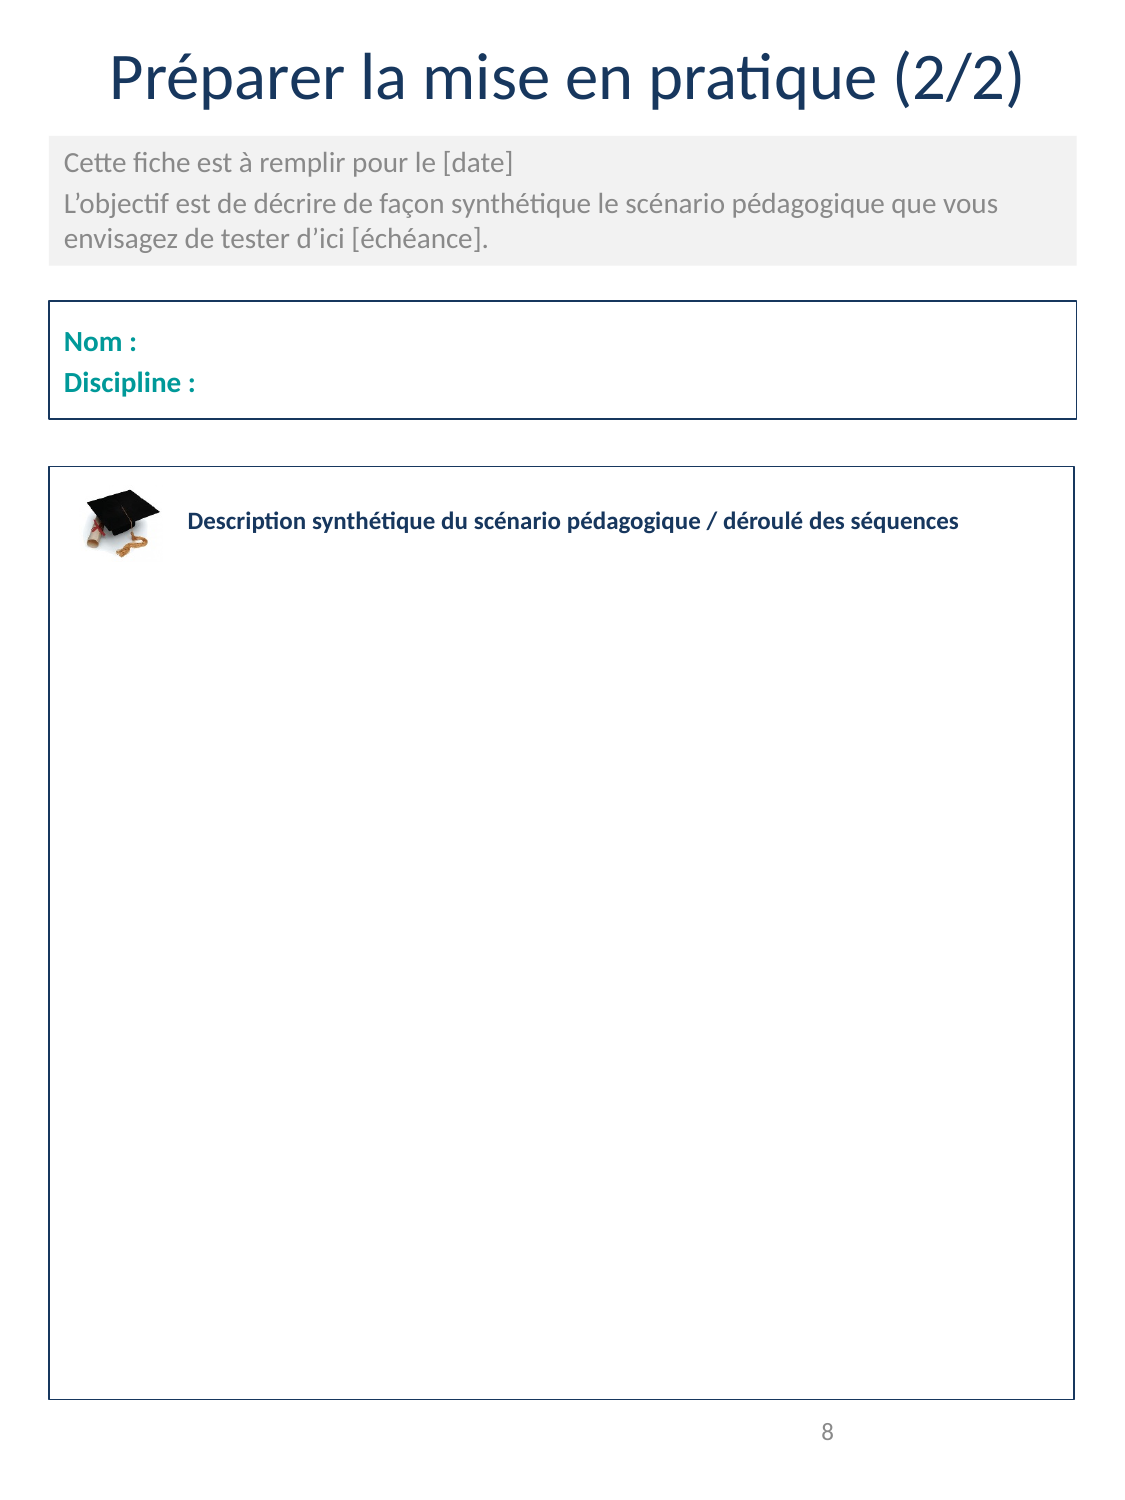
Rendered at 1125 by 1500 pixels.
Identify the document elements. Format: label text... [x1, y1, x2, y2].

text_box Nom : Discipline : [48, 301, 1077, 420]
text_box 8 [806, 1390, 1069, 1471]
text_box [48, 466, 1074, 1400]
title Préparer la mise en pratique (2/2) [90, 22, 1047, 124]
text_box Cette fiche est à remplir pour le [date] L’objectif est de décrire de façon synthétique le scénario pédagogique que vous envisagez de tester d’ici [échéance]. [48, 135, 1077, 266]
